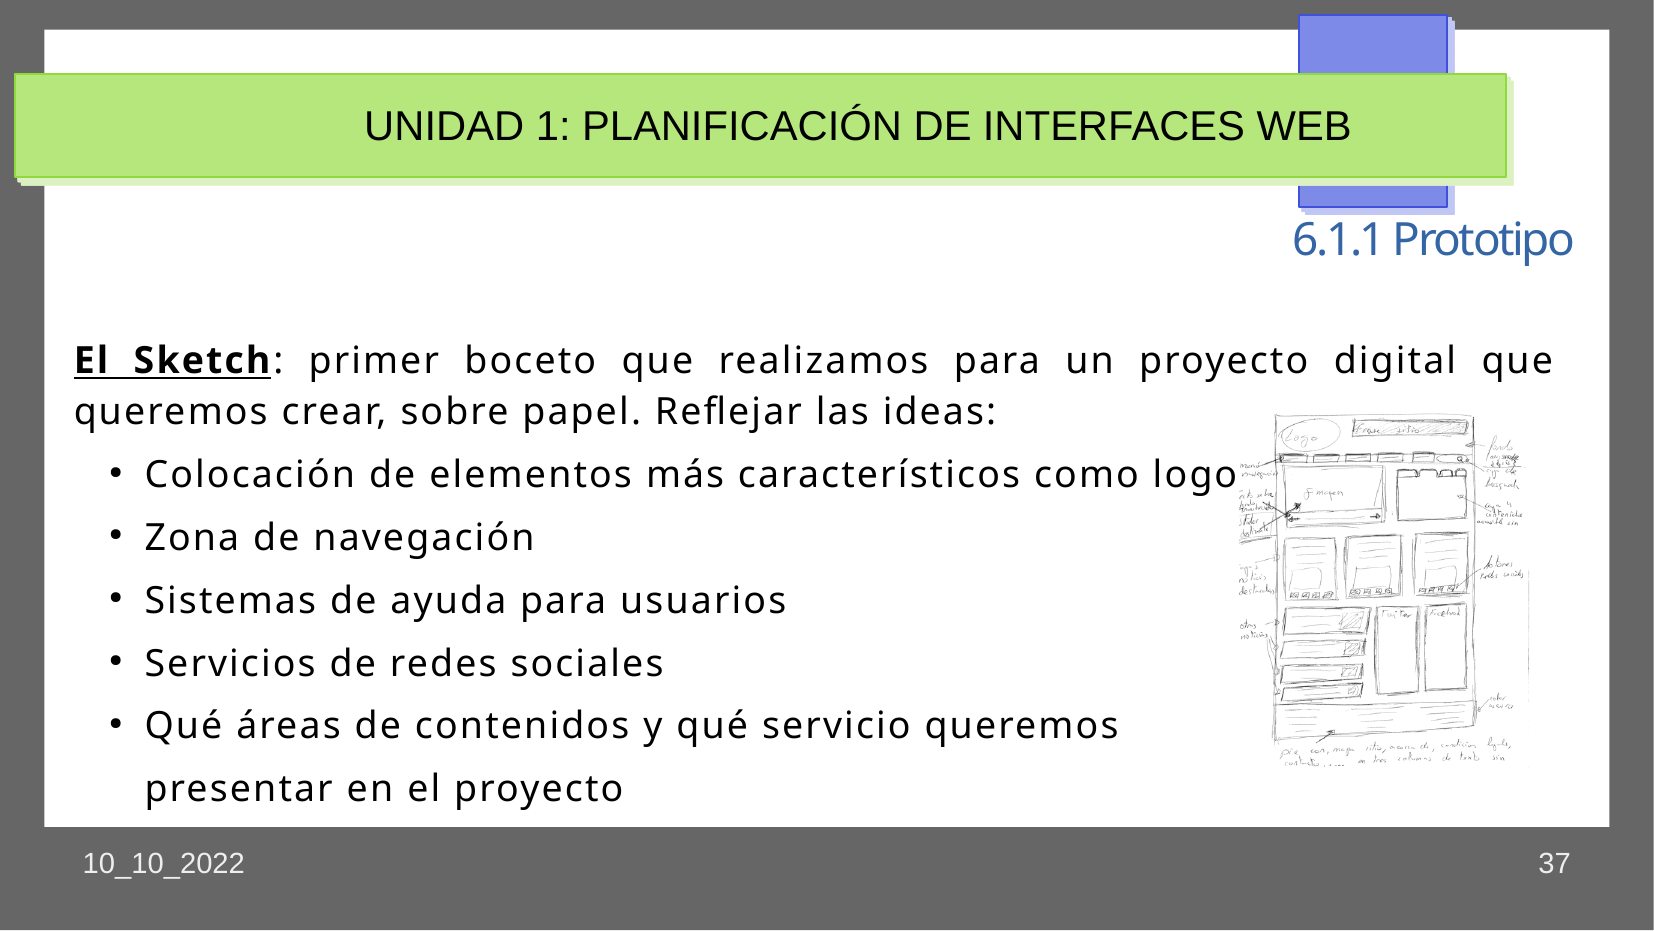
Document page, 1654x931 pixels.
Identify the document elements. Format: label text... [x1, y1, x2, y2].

text_box 6.1.1 Prototipo [58, 206, 1595, 841]
picture [1239, 406, 1536, 768]
title UNIDAD 1: PLANIFICACIÓN DE INTERFACES WEB [29, 73, 1447, 178]
text_box El Sketch: primer boceto que realizamos para un proyecto digital que queremos crear, sobre papel. Reflejar las ideas: Colocación de elementos más característicos como logos Zona de navegación Sistemas de ayuda para usuarios Servicios de redes sociales Qué áreas de contenidos y qué servicio queremos presentar en el proyecto [59, 263, 1572, 842]
